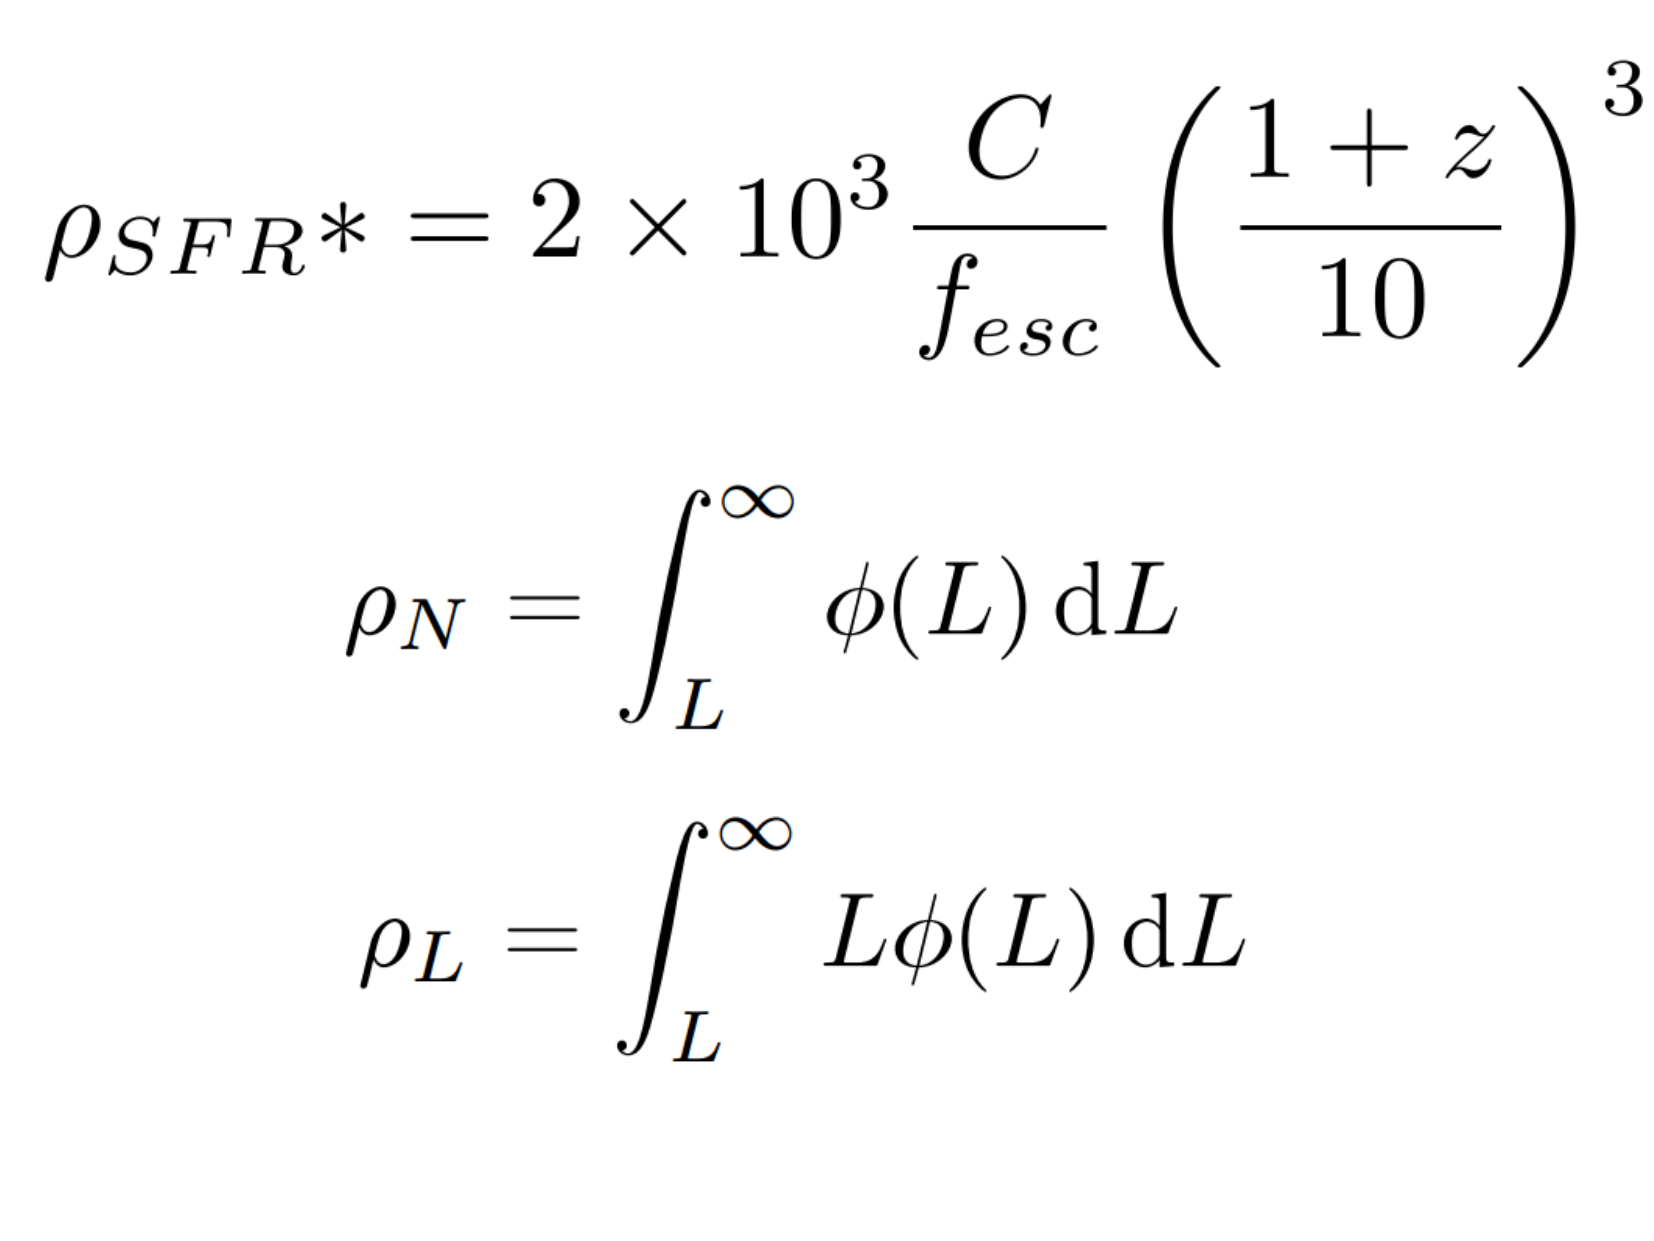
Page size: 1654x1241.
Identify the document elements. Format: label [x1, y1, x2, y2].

picture [312, 466, 1207, 759]
picture [333, 787, 1276, 1093]
picture [0, 46, 1654, 402]
